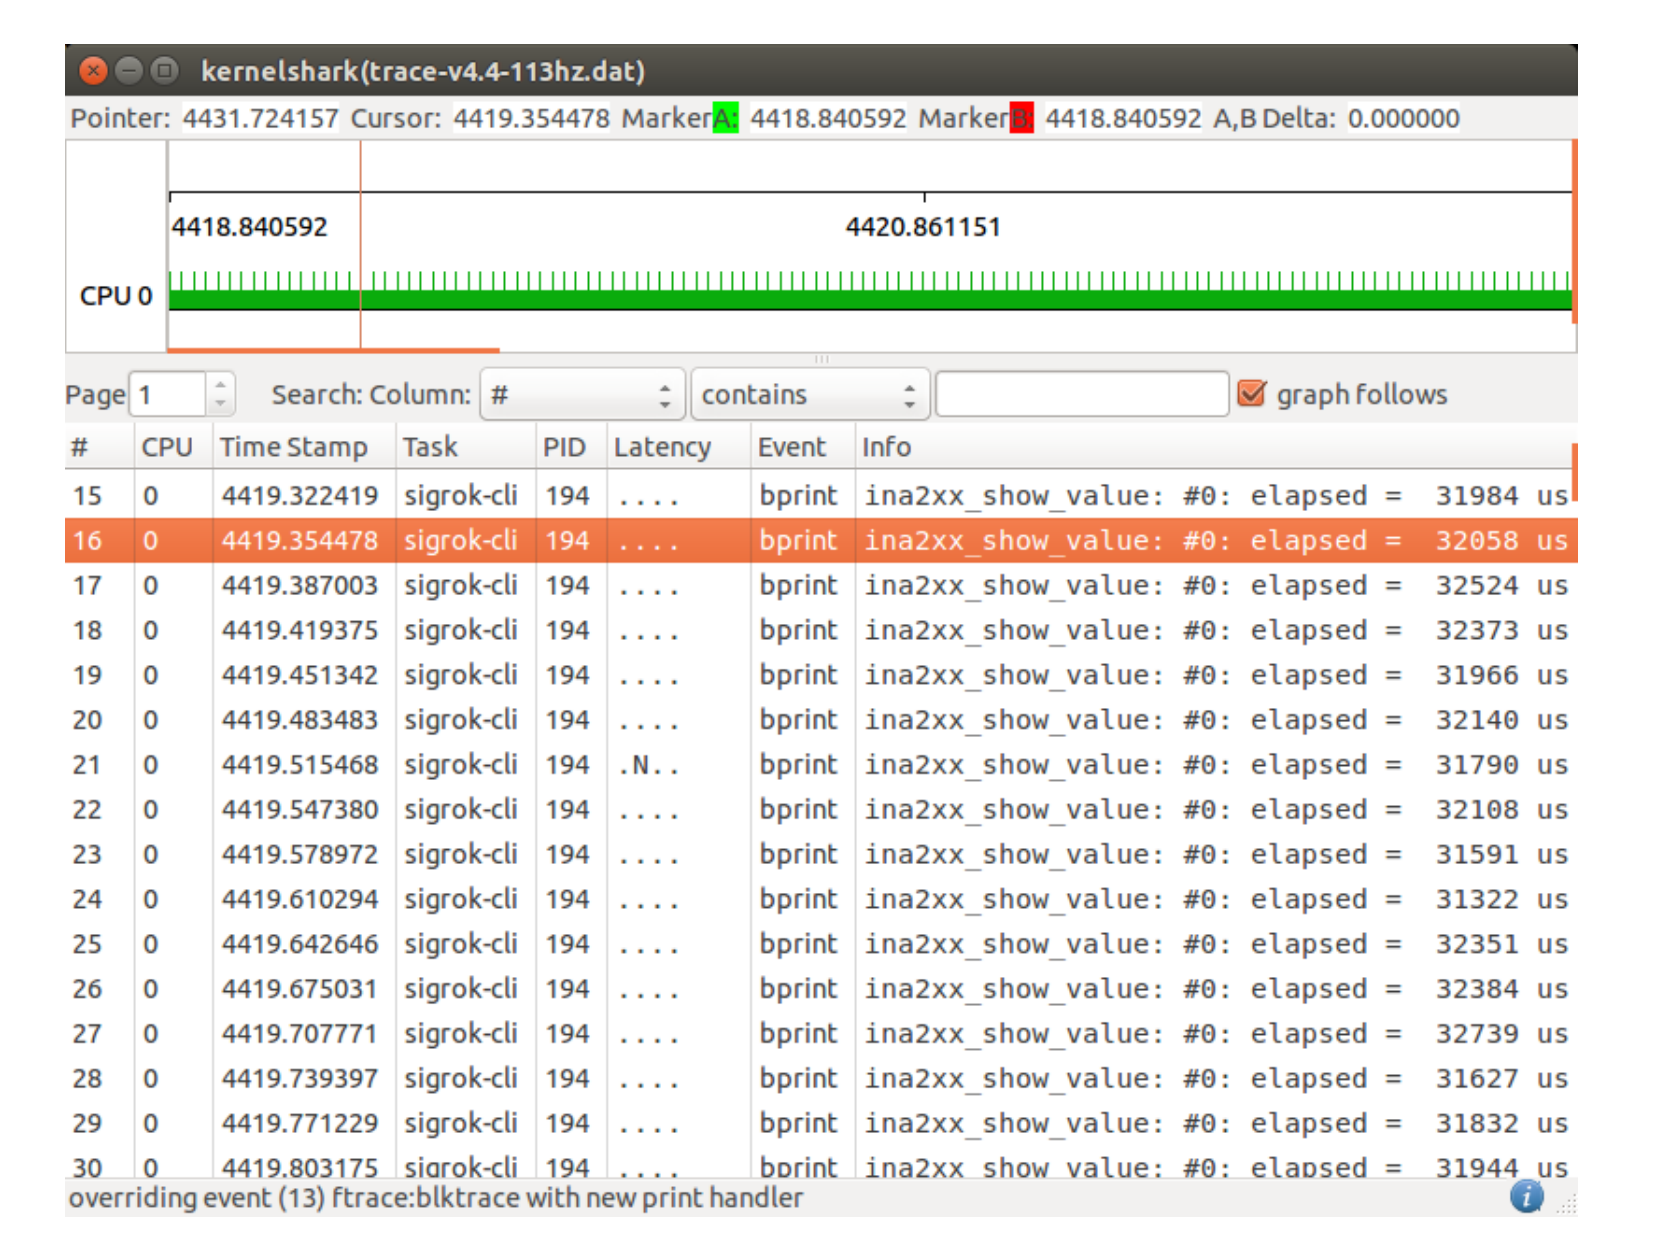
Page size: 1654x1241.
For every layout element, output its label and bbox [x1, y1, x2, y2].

picture [65, 44, 1578, 1217]
